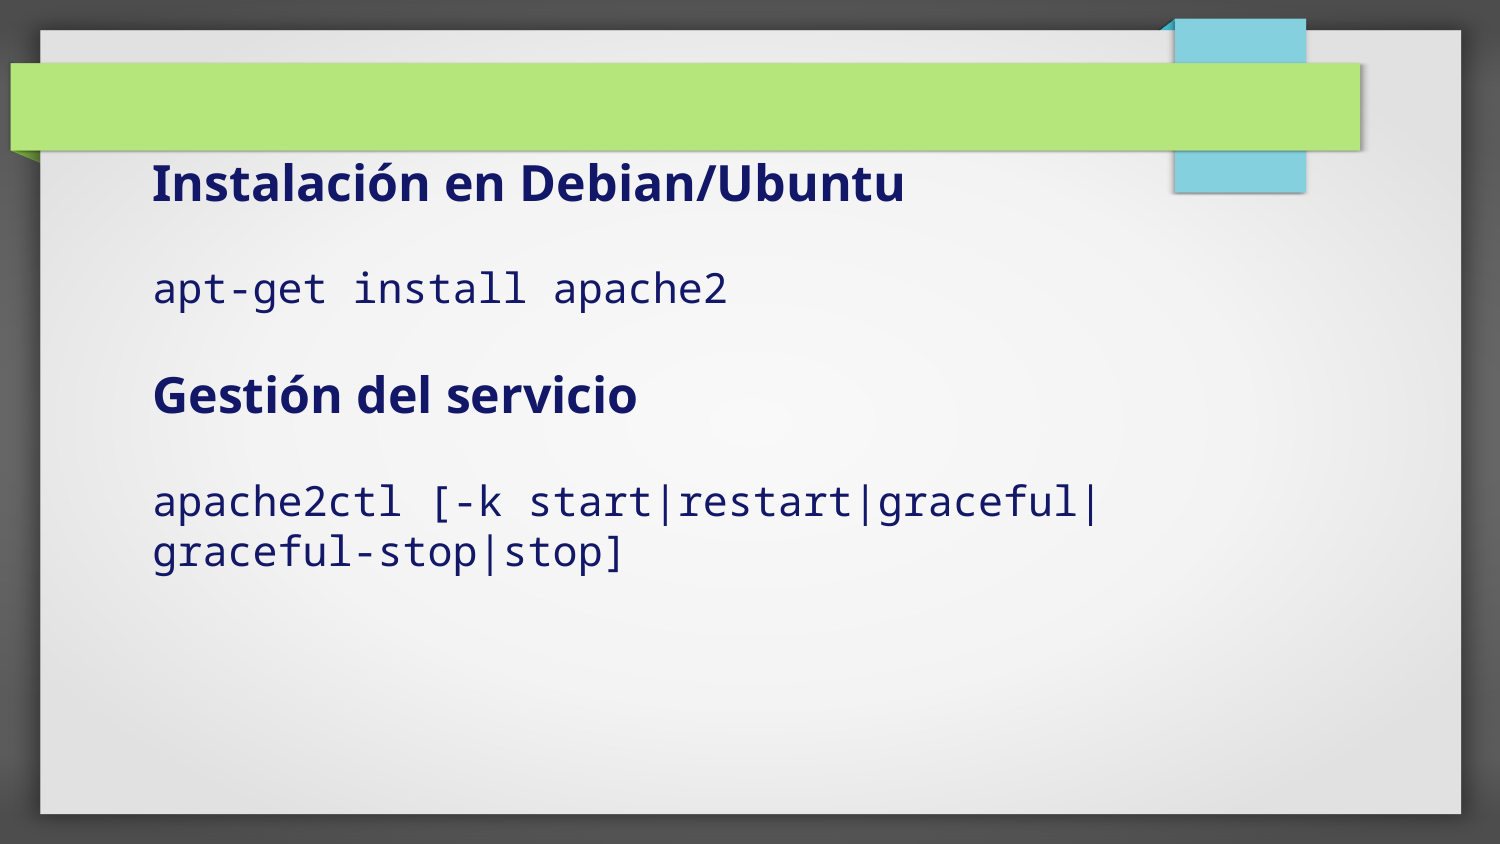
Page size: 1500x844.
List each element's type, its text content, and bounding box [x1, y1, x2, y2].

list apt-get install apache2 [137, 246, 1217, 355]
title Instalación en Debian/Ubuntu [137, 146, 1011, 227]
list apache2ctl [-k start|restart|graceful|graceful-stop|stop] [137, 459, 1217, 567]
title Gestión del servicio [137, 359, 1011, 439]
picture [0, 0, 1500, 844]
